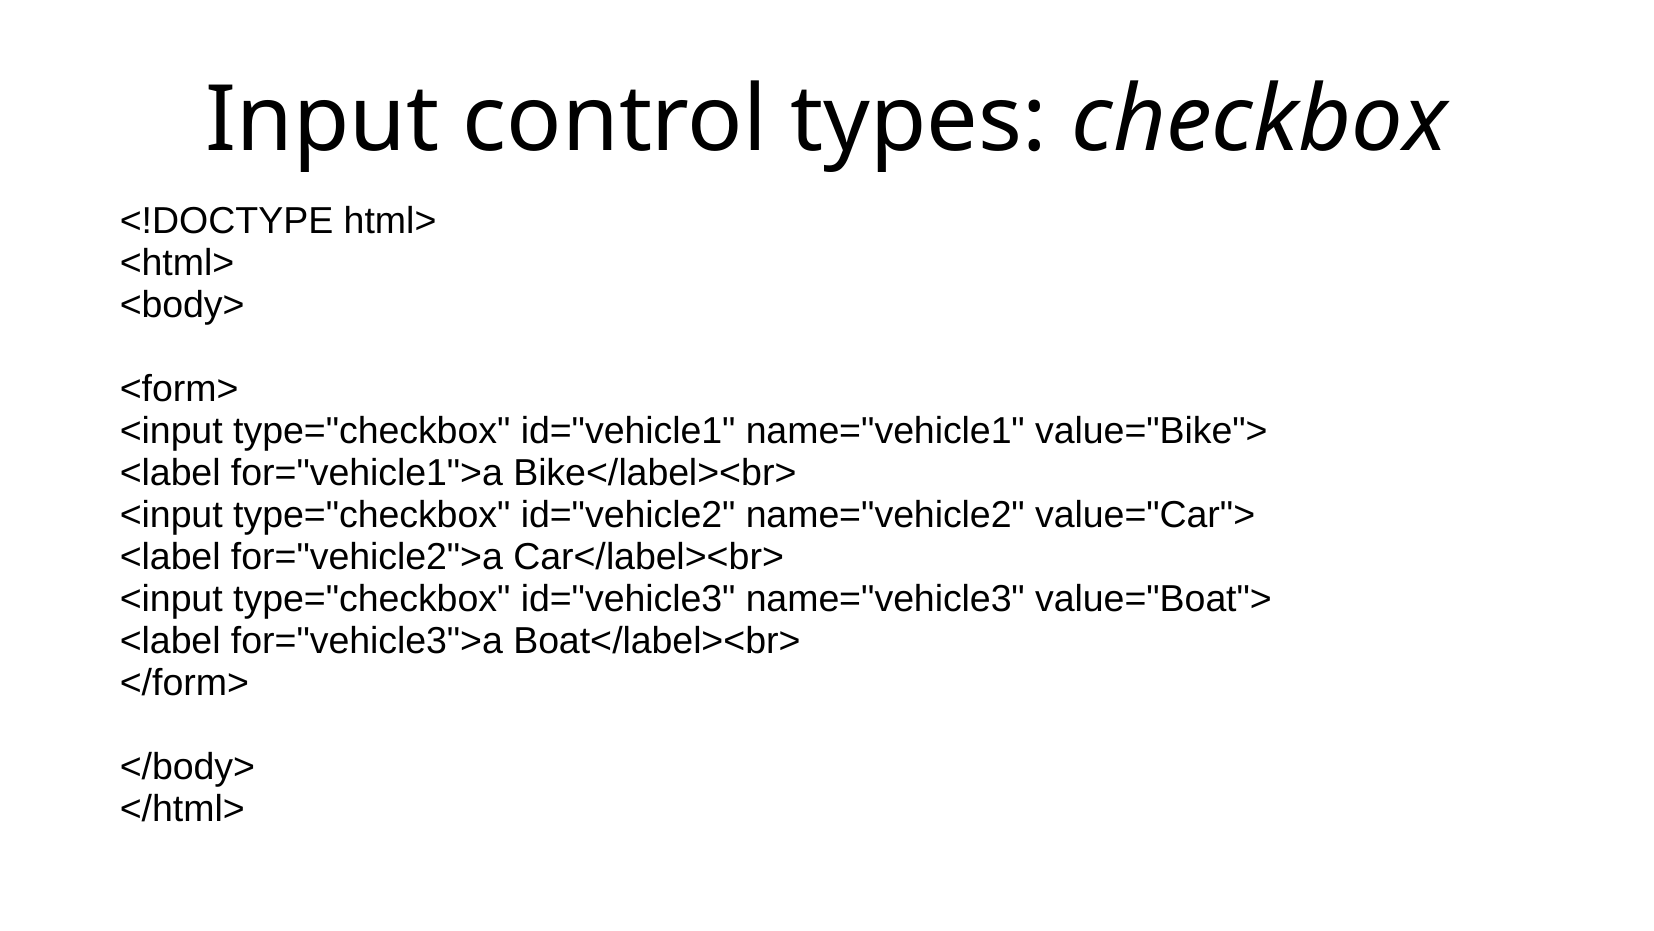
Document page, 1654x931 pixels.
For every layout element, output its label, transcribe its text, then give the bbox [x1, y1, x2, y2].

title Input control types: checkbox [82, 37, 1571, 193]
text_box <!DOCTYPE html> <html> <body> <form> <input type="checkbox" id="vehicle1" name="vehicle1" value="Bike"> <label for="vehicle1">a Bike</label><br> <input type="checkbox" id="vehicle2" name="vehicle2" value="Car"> <label for="vehicle2">a Car</label><br> <input type="checkbox" id="vehicle3" name="vehicle3" value="Boat"> <label for="vehicle3">a Boat</label><br> </form> </body> </html> [105, 192, 1396, 931]
